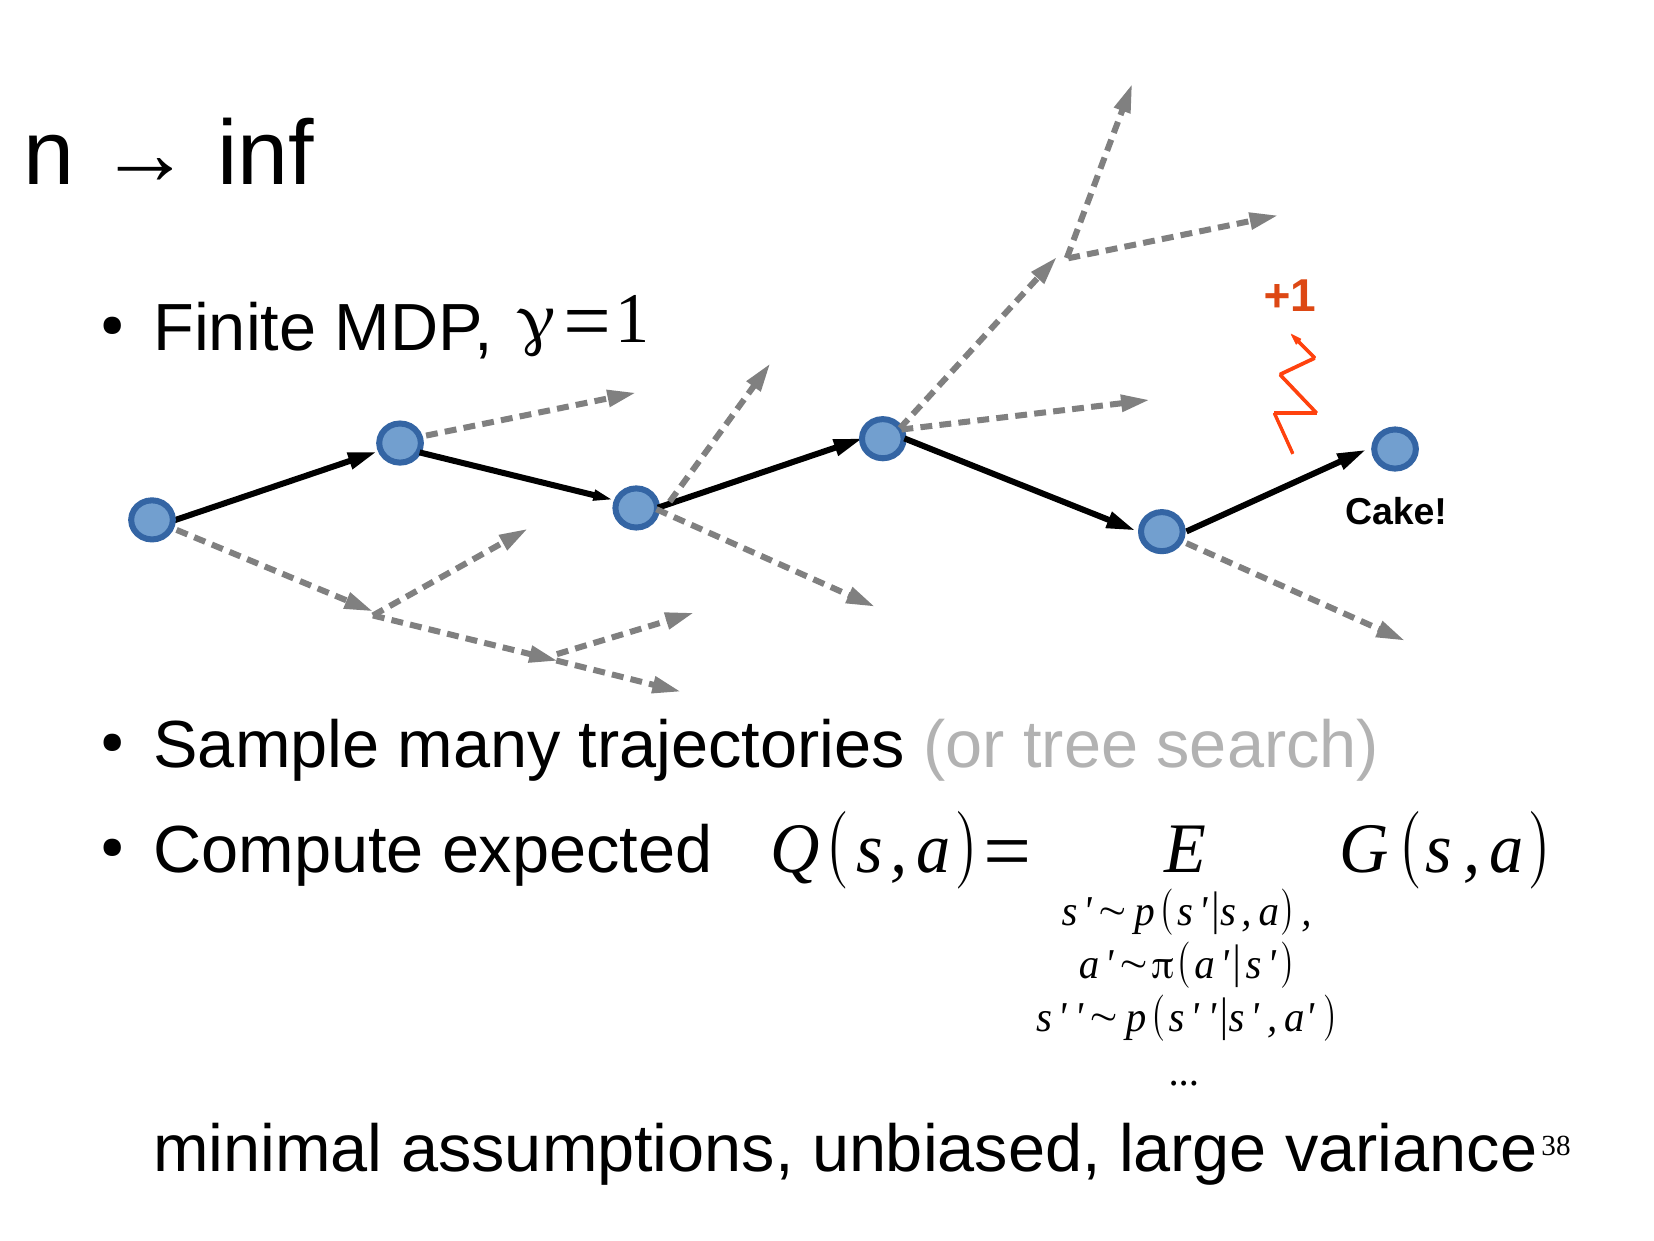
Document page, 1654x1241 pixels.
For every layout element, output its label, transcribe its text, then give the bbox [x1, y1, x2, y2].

text_box [1374, 429, 1416, 469]
chart [753, 805, 1567, 1094]
text_box [379, 423, 421, 463]
text_box [861, 419, 904, 459]
text_box [1141, 512, 1183, 552]
title n → inf [23, 49, 1512, 257]
text_box Cake! [1330, 483, 1462, 540]
chart [496, 280, 666, 362]
list Finite MDP, Sample many trajectories (or tree search) Compute expected minimal assumptions, unbiased, large variance [82, 290, 1571, 1233]
text_box [615, 488, 657, 528]
text_box [131, 500, 173, 540]
text_box +1 [1133, 259, 1334, 346]
